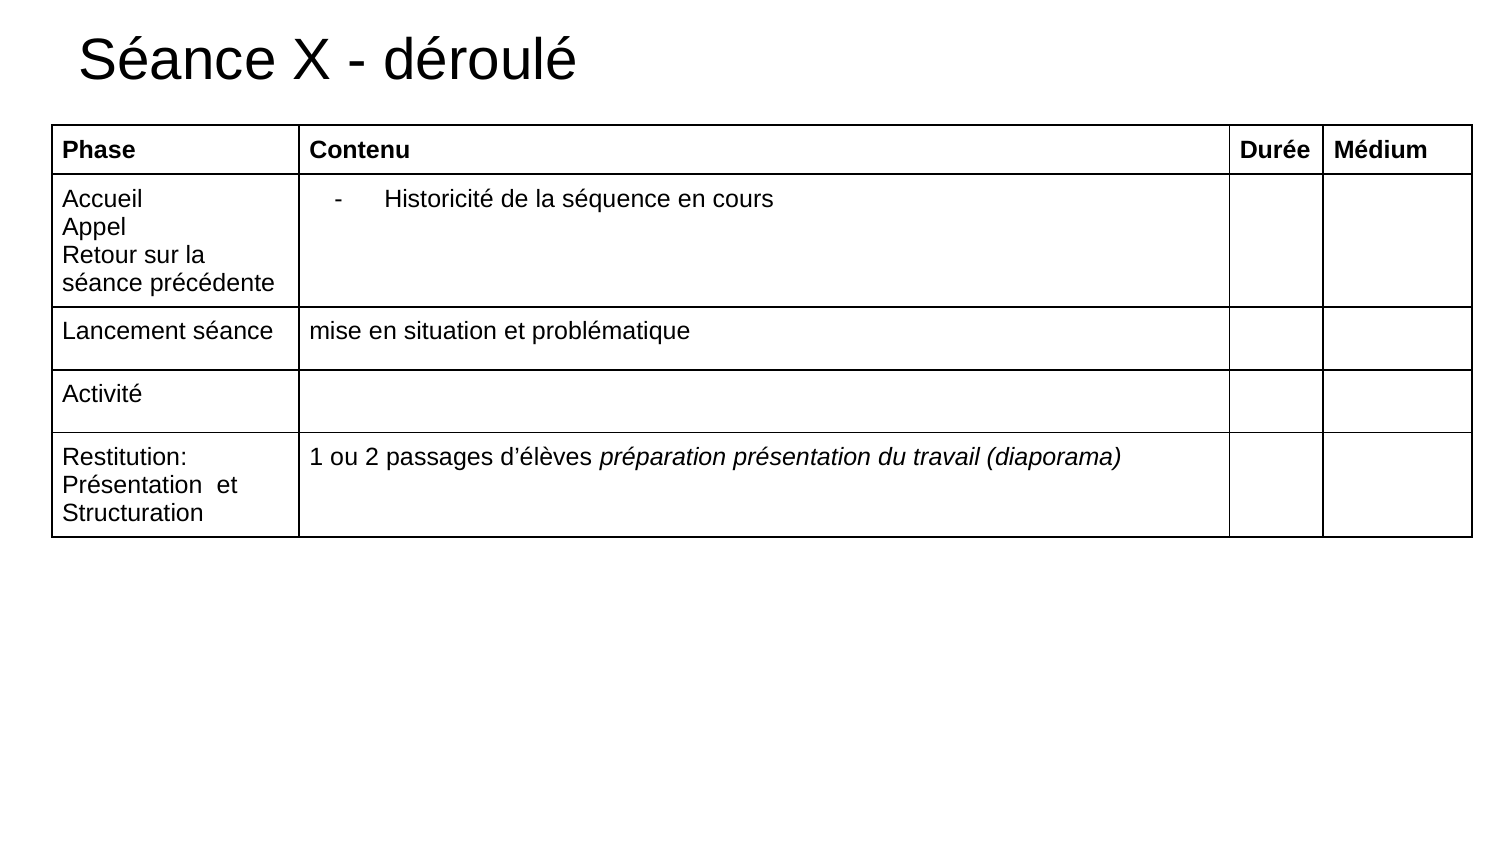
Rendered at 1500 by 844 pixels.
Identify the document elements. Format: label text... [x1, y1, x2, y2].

table_header Médium [1324, 126, 1471, 173]
table_header Phase [53, 126, 298, 173]
table_cell Historicité de la séquence en cours [300, 175, 1229, 306]
table_cell [1324, 371, 1471, 432]
table_cell [1324, 433, 1471, 536]
table_cell 1 ou 2 passages d’élèves préparation présentation du travail (diaporama) [300, 433, 1229, 536]
table_cell Restitution: Présentation et Structuration [53, 433, 298, 536]
table_header Durée [1230, 126, 1322, 173]
title Séance X - déroulé [63, 11, 1437, 124]
table_cell Lancement séance [53, 308, 298, 369]
table_cell [1324, 308, 1471, 369]
table_cell [300, 371, 1229, 432]
table_cell [1230, 433, 1322, 536]
table_cell mise en situation et problématique [300, 308, 1229, 369]
table_cell [1230, 175, 1322, 306]
table_header Contenu [300, 126, 1229, 173]
table_cell [1230, 308, 1322, 369]
table_cell [1230, 371, 1322, 432]
table_cell Accueil Appel Retour sur la séance précédente [53, 175, 298, 306]
table_cell Activité [53, 371, 298, 432]
table_cell [1324, 175, 1471, 306]
